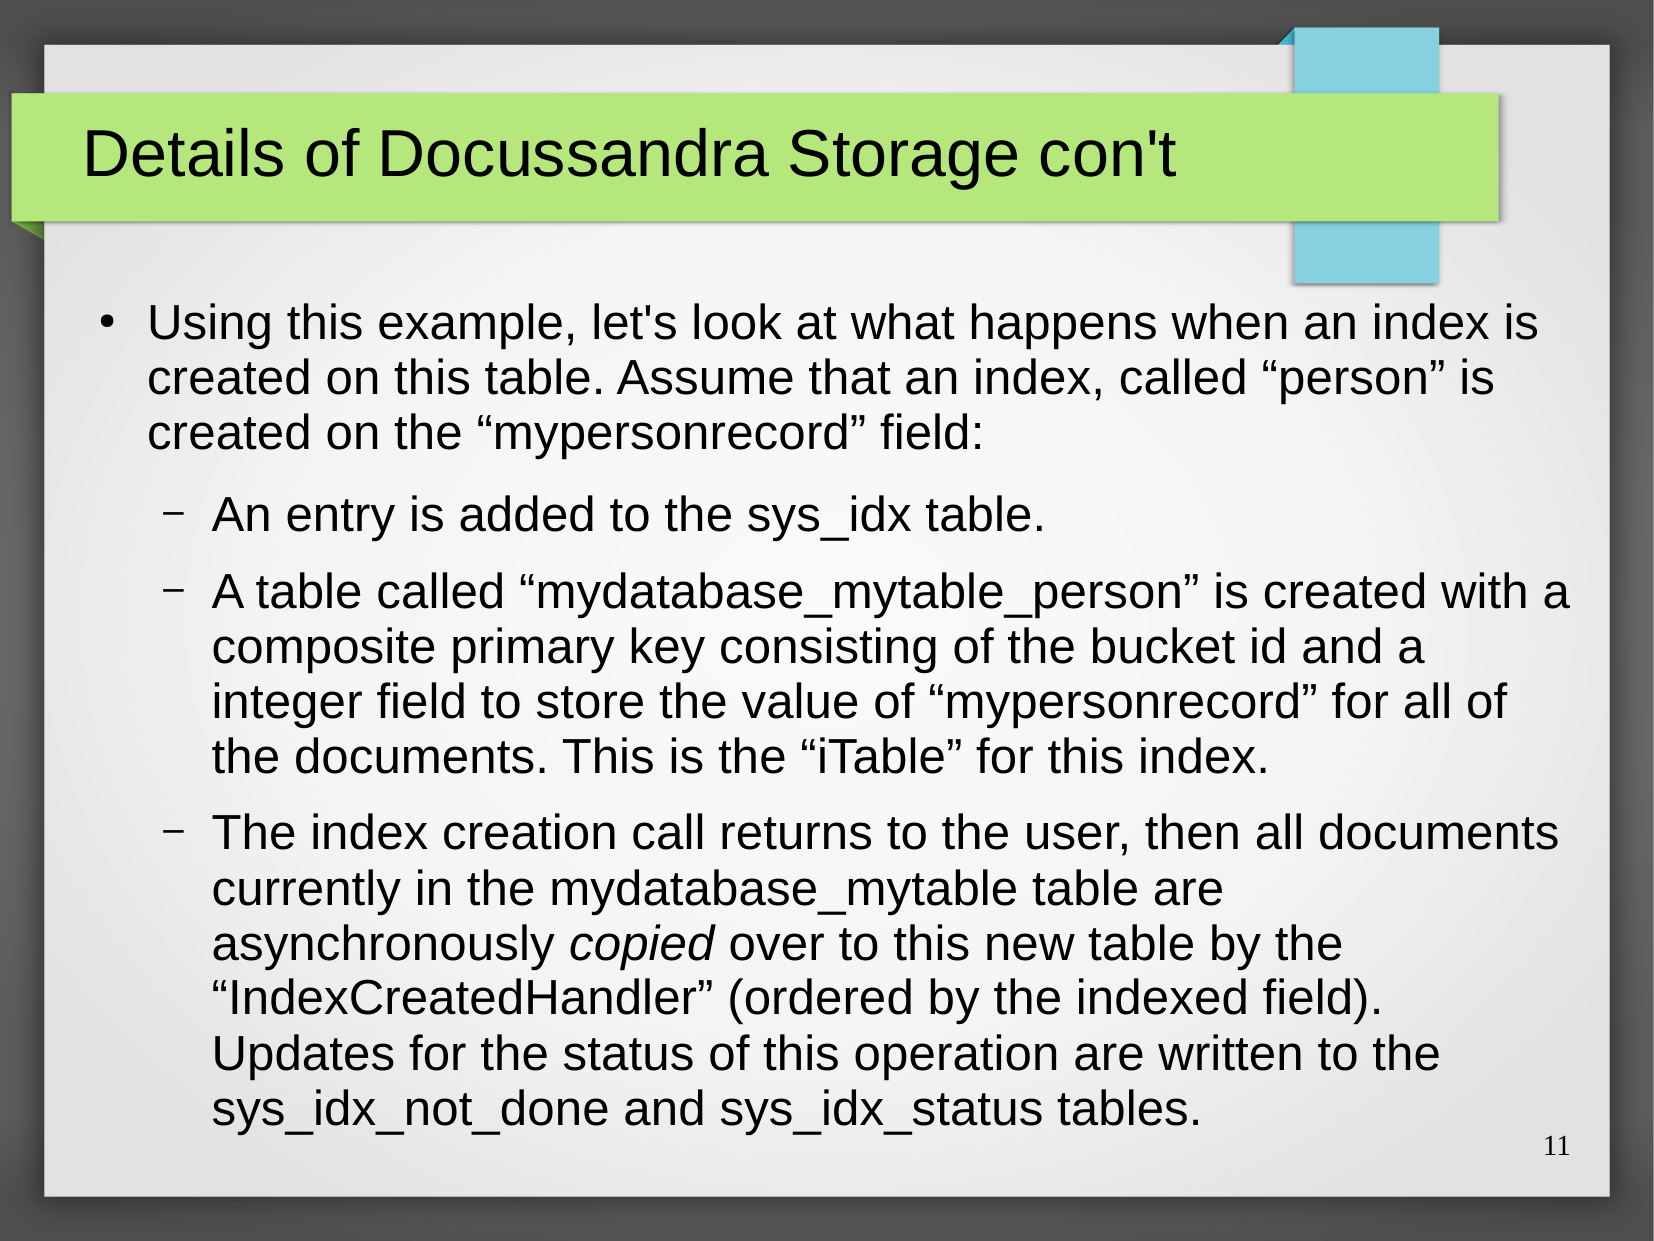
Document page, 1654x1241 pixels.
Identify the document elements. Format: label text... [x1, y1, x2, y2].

title Details of Docussandra Storage con't [82, 94, 1264, 213]
picture [0, 0, 1654, 1241]
list Using this example, let's look at what happens when an index is created on this table. Assume that an index, called “person” is created on the “mypersonrecord” field: An entry is added to the sys_idx table. A table called “mydatabase_mytable_person” is created with a composite primary key consisting of the bucket id and a integer field to store the value of “mypersonrecord” for all of the documents. This is the “iTable” for this index. The index creation call returns to the user, then all documents currently in the mydatabase_mytable table are asynchronously copied over to this new table by the “IndexCreatedHandler” (ordered by the indexed field). Updates for the status of this operation are written to the sys_idx_not_done and sys_idx_status tables. [82, 295, 1576, 1141]
